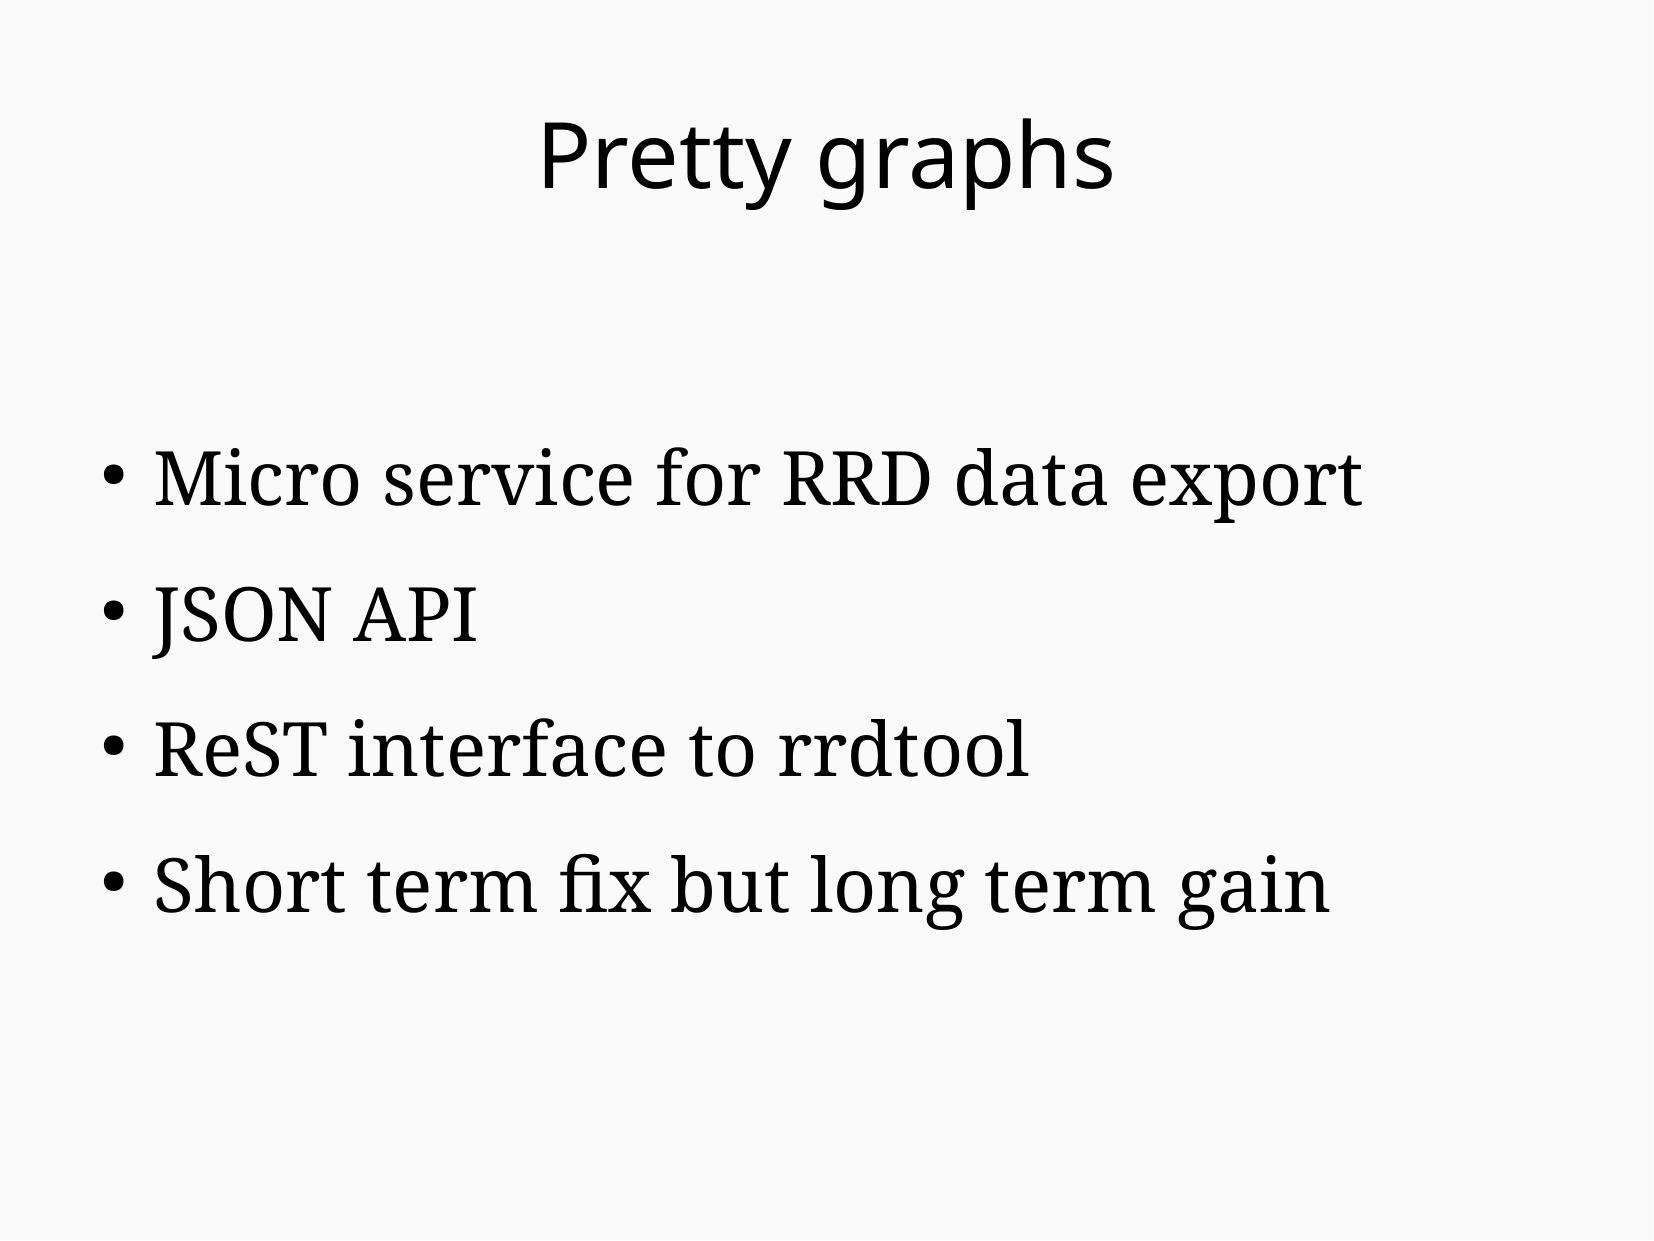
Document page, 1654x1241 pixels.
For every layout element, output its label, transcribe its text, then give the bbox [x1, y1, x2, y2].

title Pretty graphs [82, 49, 1571, 257]
list Micro service for RRD data export JSON API ReST interface to rrdtool Short term fix but long term gain [82, 290, 1571, 1010]
